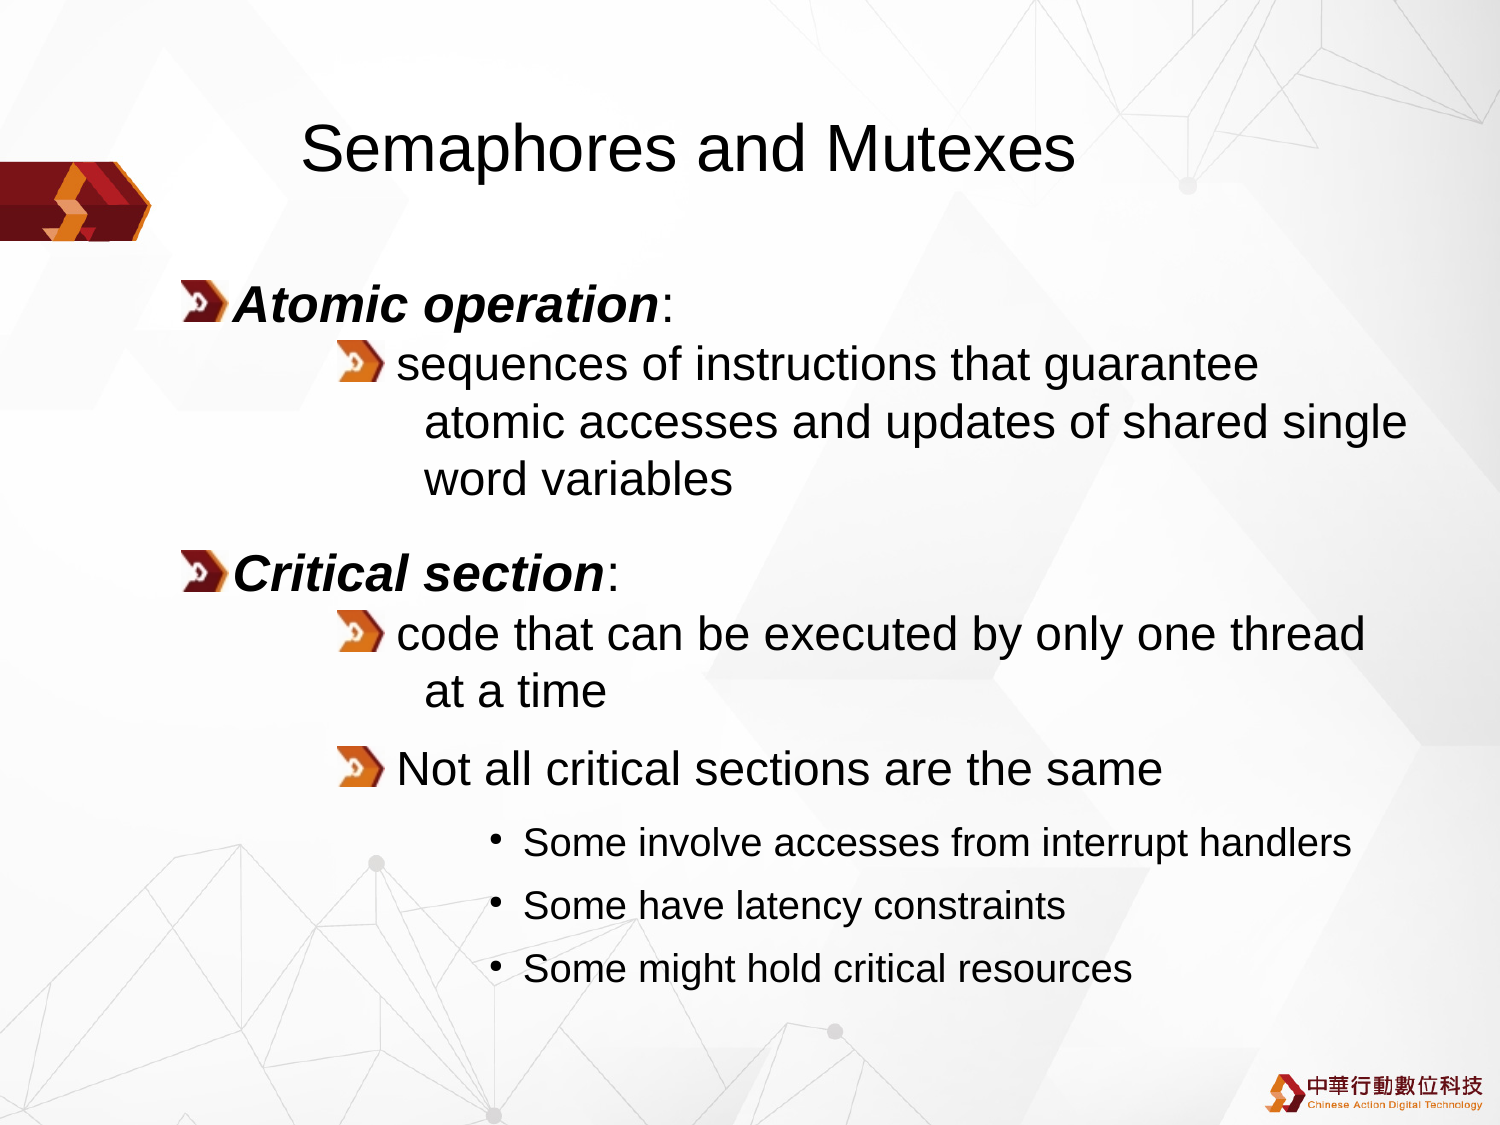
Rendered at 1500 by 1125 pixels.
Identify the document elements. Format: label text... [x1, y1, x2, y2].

title Semaphores and Mutexes [39, 51, 1315, 239]
list Atomic operation: sequences of instructions that guarantee atomic accesses and updates of shared single word variables Critical section: code that can be executed by only one thread at a time Not all critical sections are the same Some involve accesses from interrupt handlers Some have latency constraints Some might hold critical resources [150, 262, 1426, 1006]
picture [0, 0, 1500, 1125]
